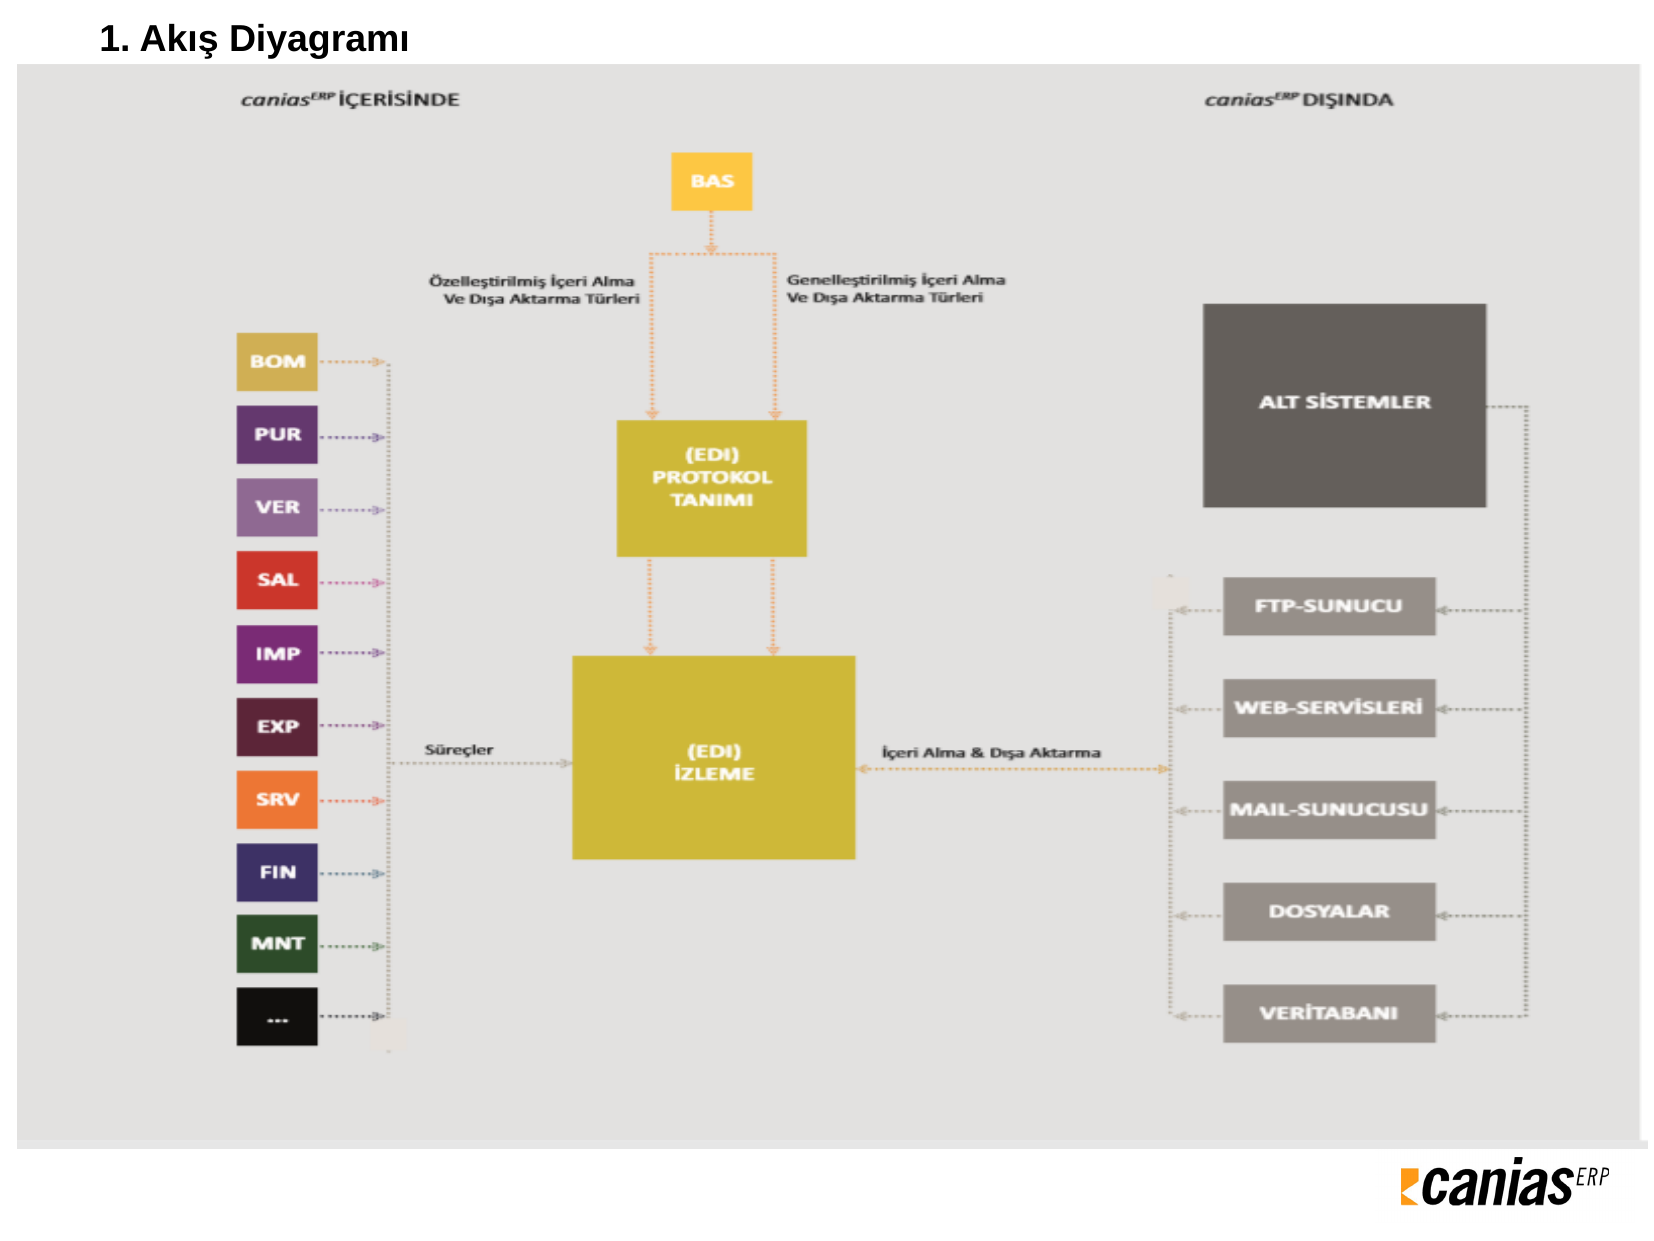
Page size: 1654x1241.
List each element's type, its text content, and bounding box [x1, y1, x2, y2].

text_box 1. Akış Diyagramı [10, 6, 1624, 65]
picture [17, 64, 1648, 1223]
